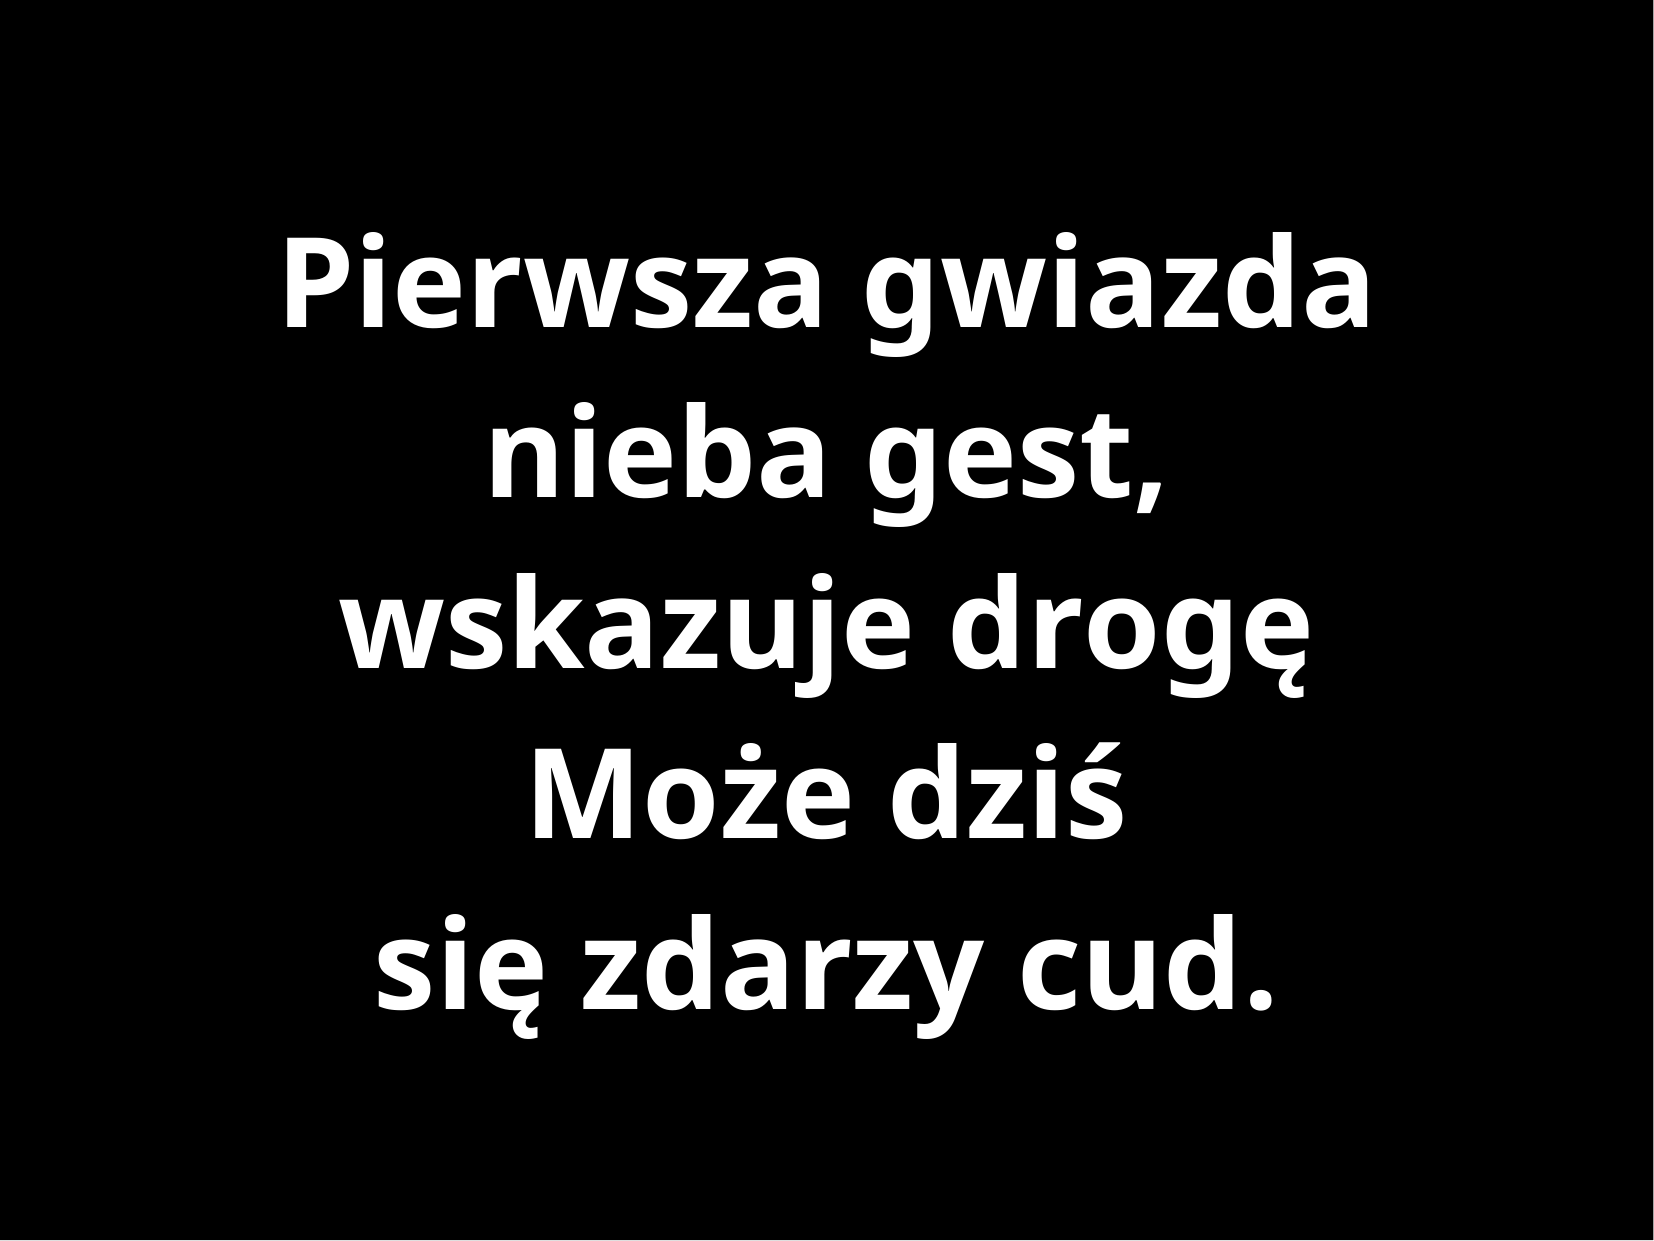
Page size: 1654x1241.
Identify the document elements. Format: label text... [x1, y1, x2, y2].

title Pierwsza gwiazda nieba gest, wskazuje drogę Może dziś się zdarzy cud. [0, 0, 1654, 1241]
